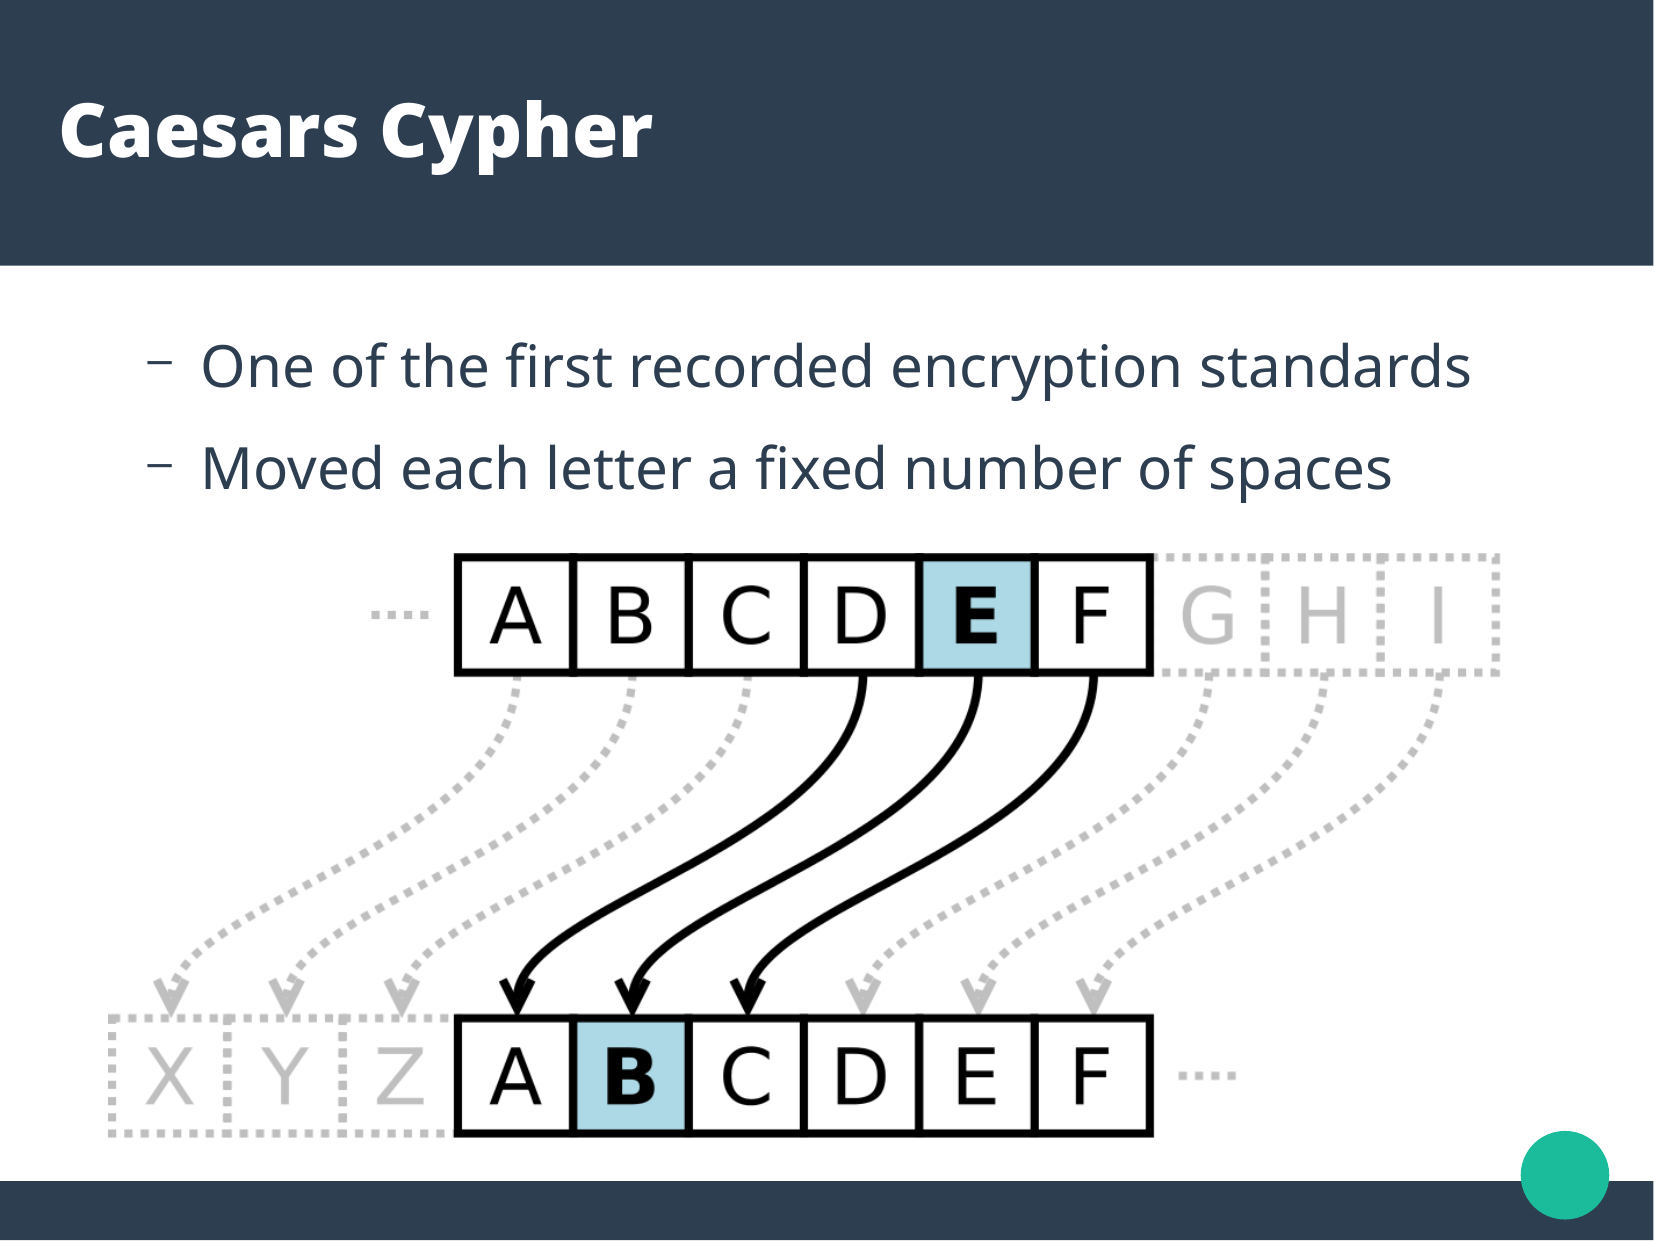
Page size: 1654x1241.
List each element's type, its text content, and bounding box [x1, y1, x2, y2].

title Caesars Cypher [59, 49, 1595, 207]
picture [108, 553, 1501, 1141]
list One of the first recorded encryption standards Moved each letter a fixed number of spaces [59, 324, 1595, 1152]
